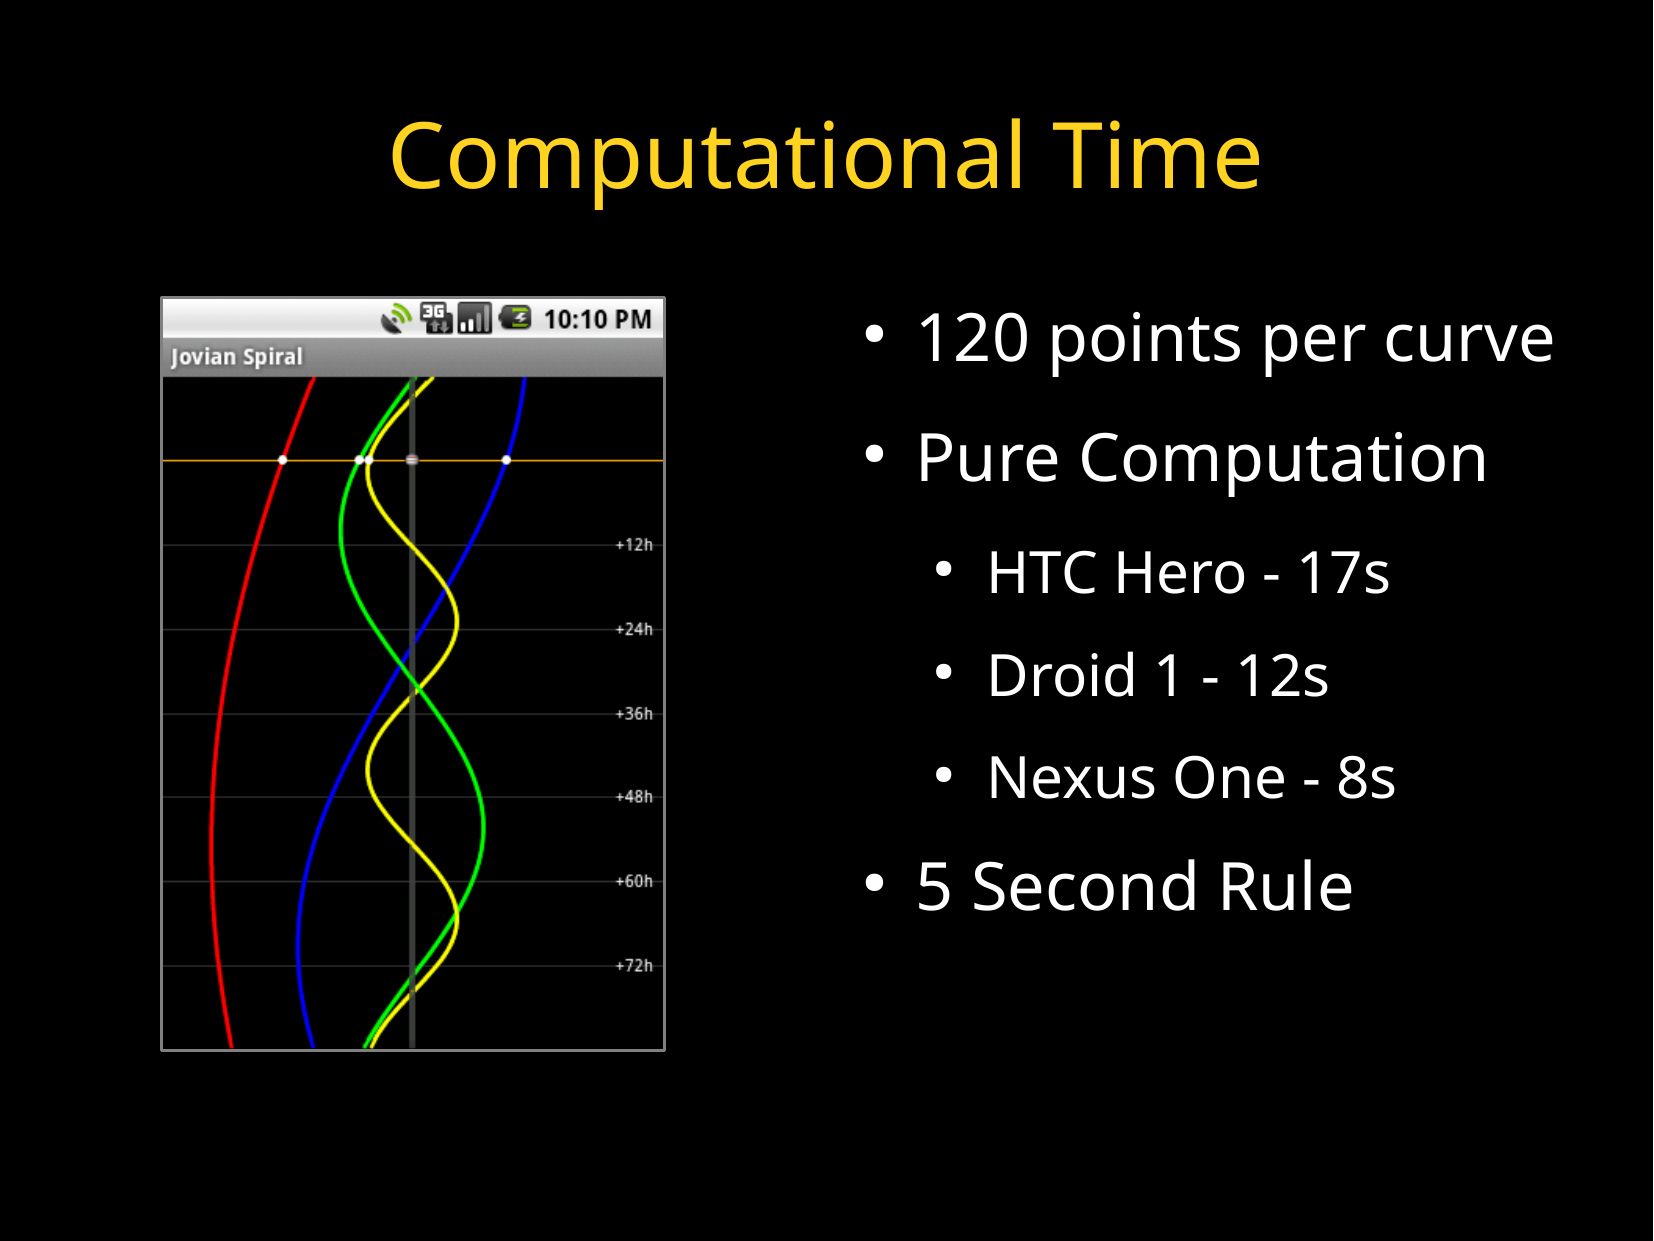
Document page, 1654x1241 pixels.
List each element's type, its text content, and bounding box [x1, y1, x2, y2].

picture [162, 299, 663, 1050]
title Computational Time [82, 49, 1571, 257]
list 120 points per curve Pure Computation HTC Hero - 17s Droid 1 - 12s Nexus One - 8s 5 Second Rule [844, 290, 1571, 1109]
